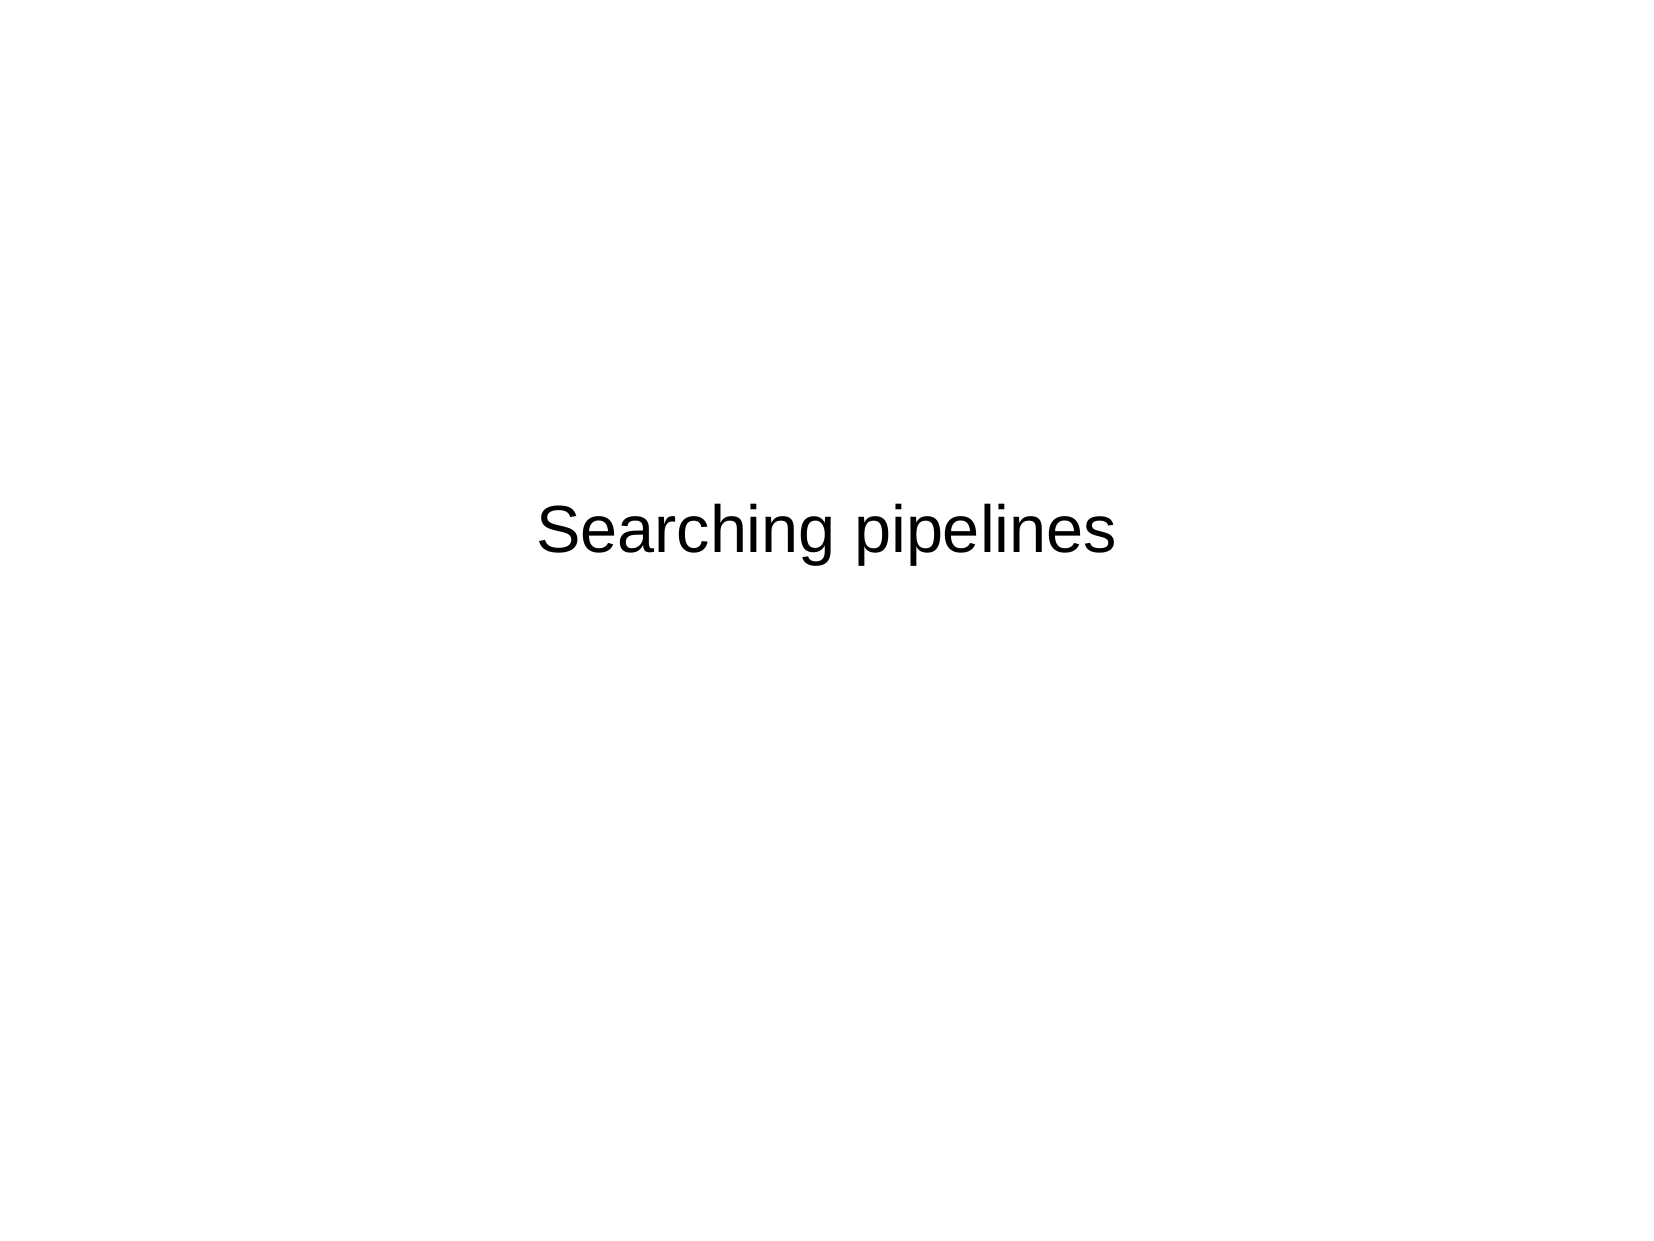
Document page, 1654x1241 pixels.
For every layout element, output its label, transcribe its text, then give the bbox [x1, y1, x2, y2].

subtitle Searching pipelines [82, 49, 1571, 1010]
